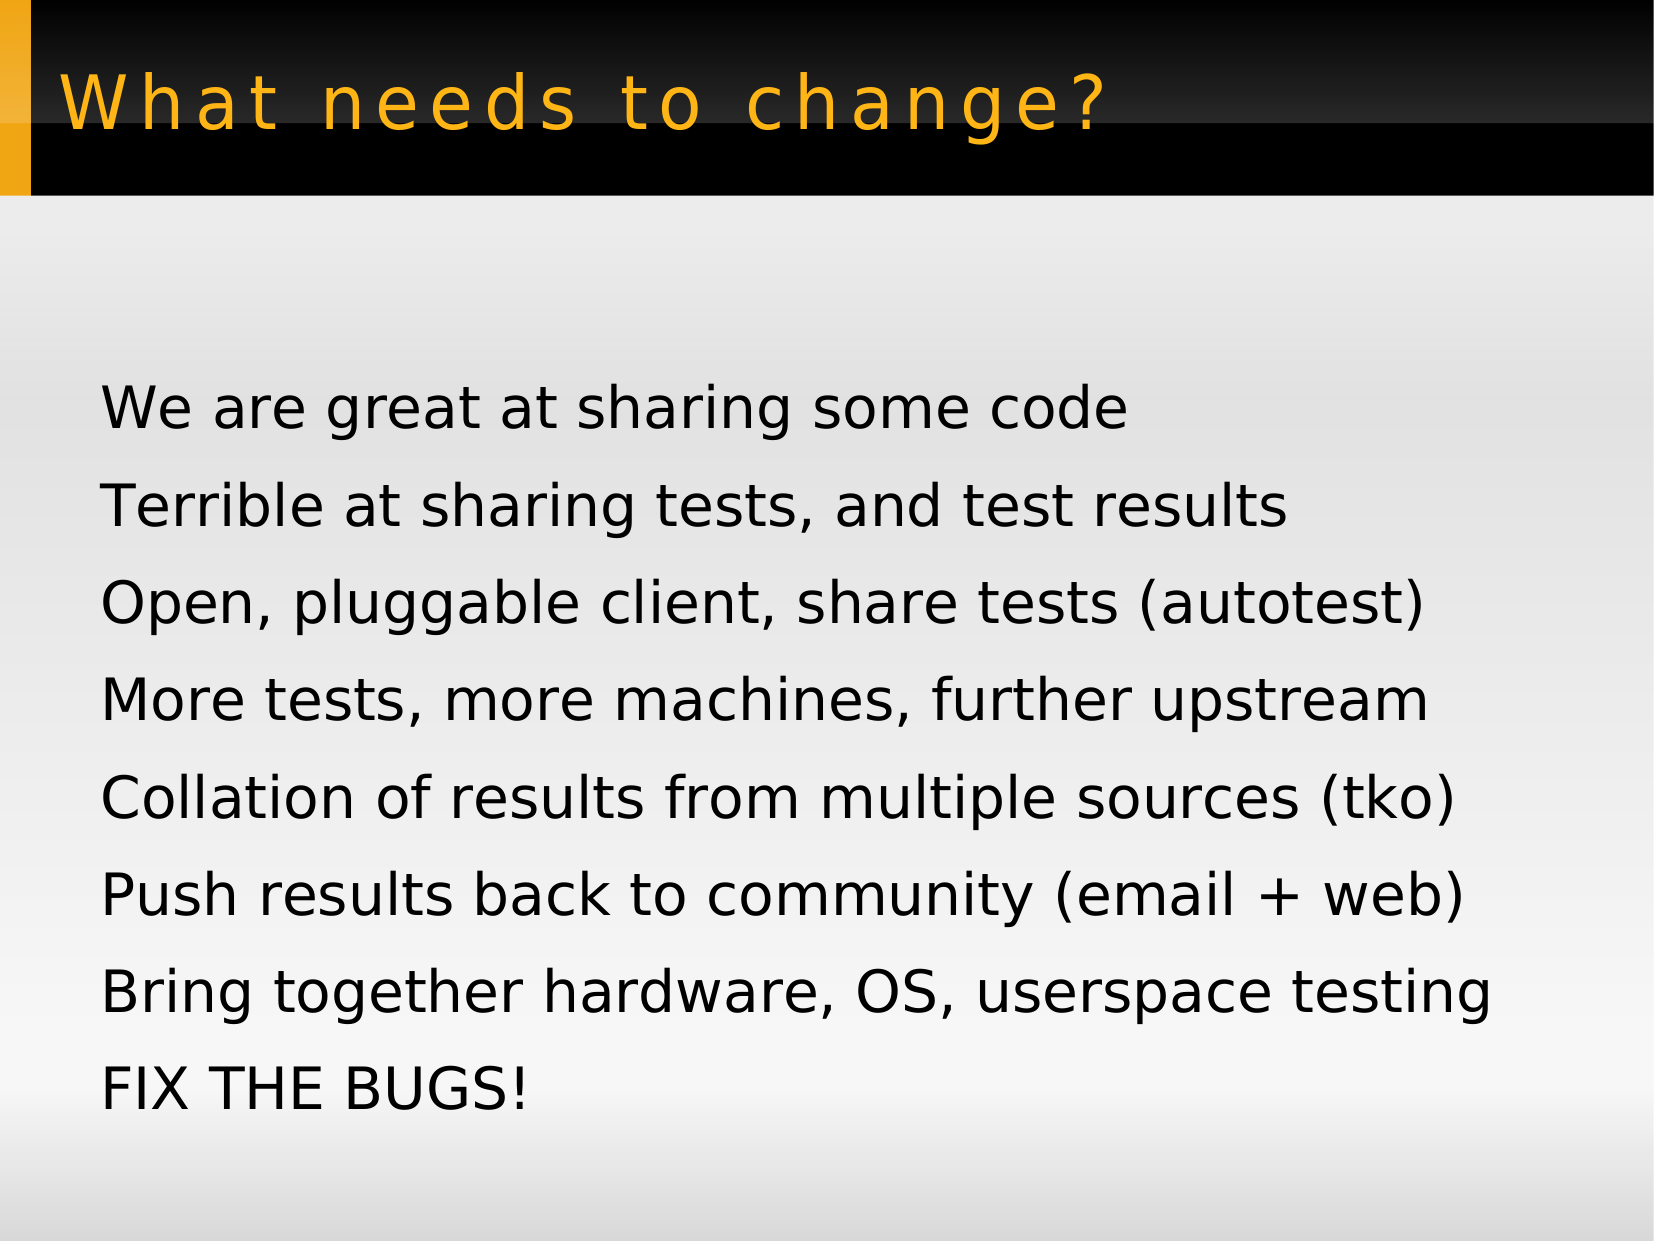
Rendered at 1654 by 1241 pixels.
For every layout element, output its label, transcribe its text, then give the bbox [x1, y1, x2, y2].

title What needs to change? [59, 36, 1270, 171]
picture [0, 0, 1654, 1241]
list We are great at sharing some code Terrible at sharing tests, and test results Open, pluggable client, share tests (autotest) More tests, more machines, further upstream Collation of results from multiple sources (tko) Push results back to community (email + web) Bring together hardware, OS, userspace testing FIX THE BUGS! [82, 375, 1571, 1124]
